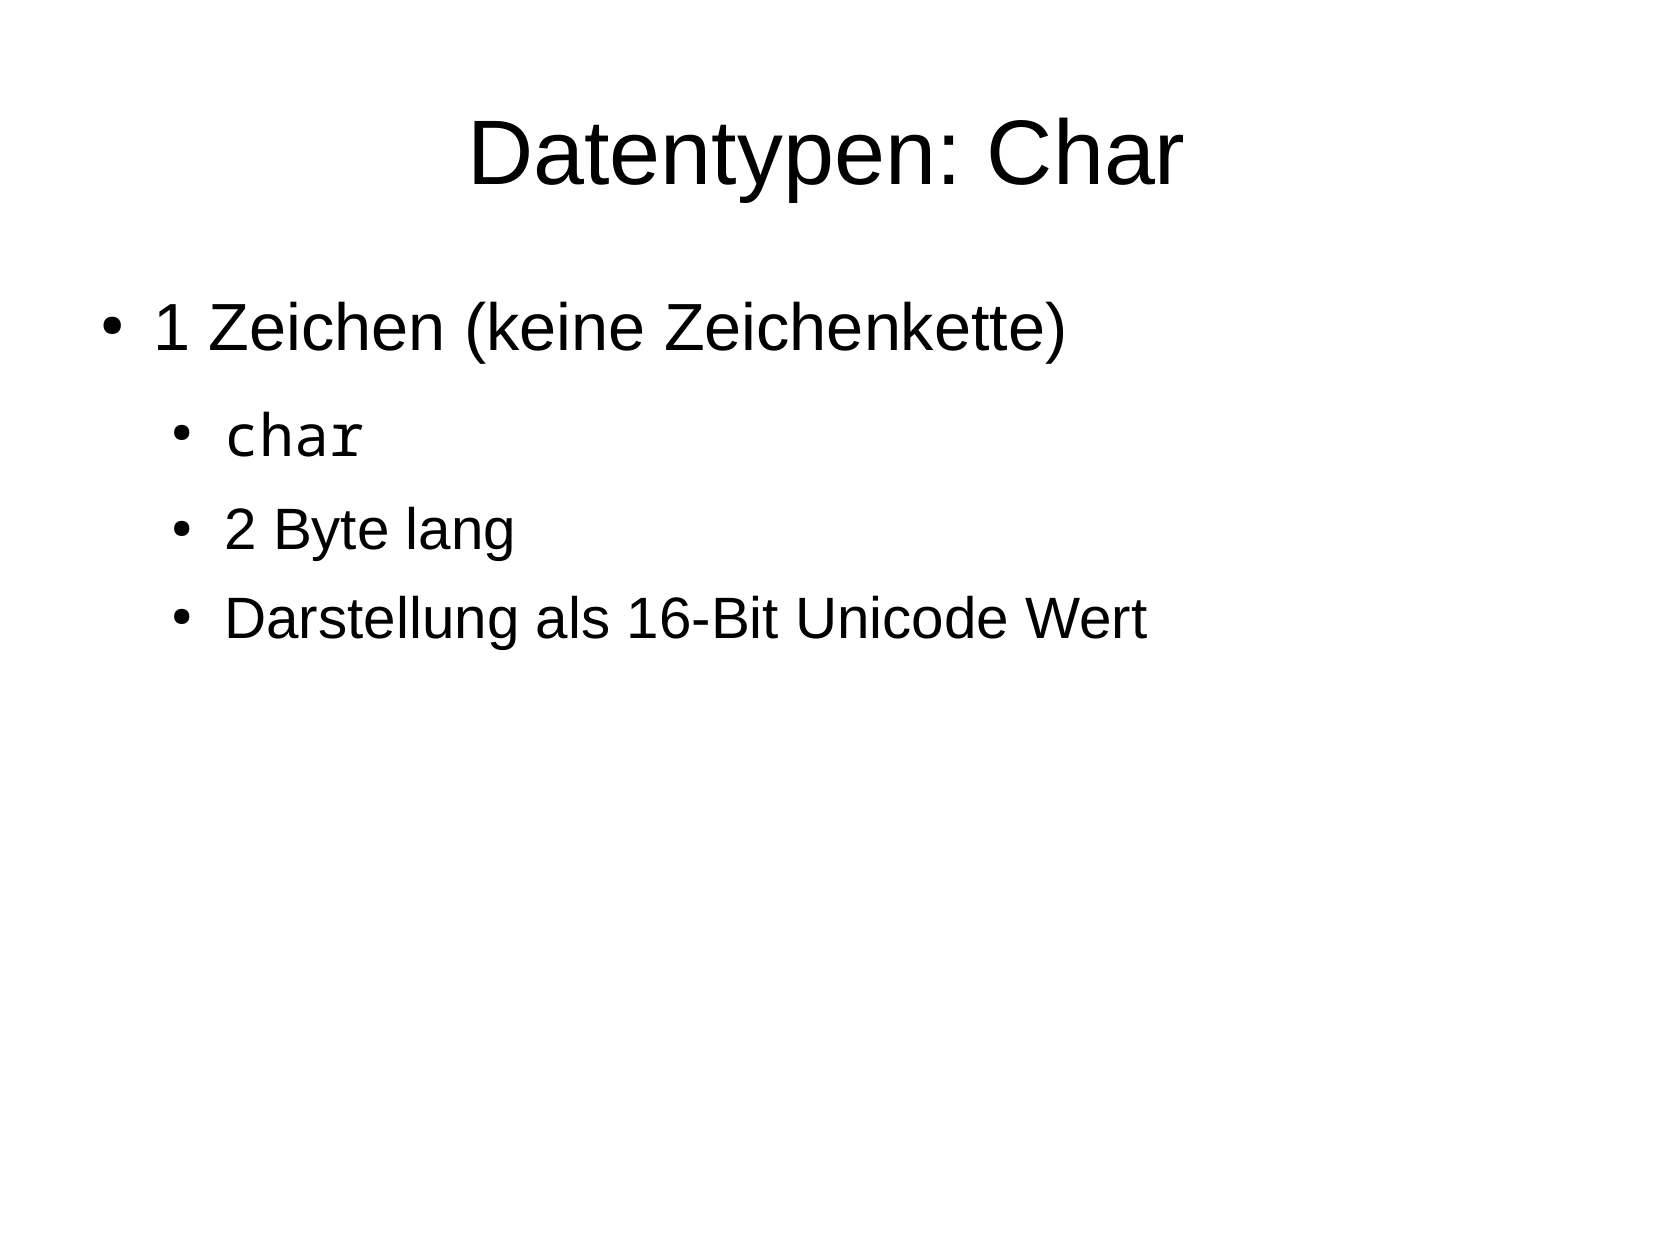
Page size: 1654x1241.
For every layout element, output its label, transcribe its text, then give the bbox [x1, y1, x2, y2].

list 1 Zeichen (keine Zeichenkette) char 2 Byte lang Darstellung als 16-Bit Unicode Wert [82, 290, 1571, 1109]
title Datentypen: Char [82, 49, 1571, 257]
